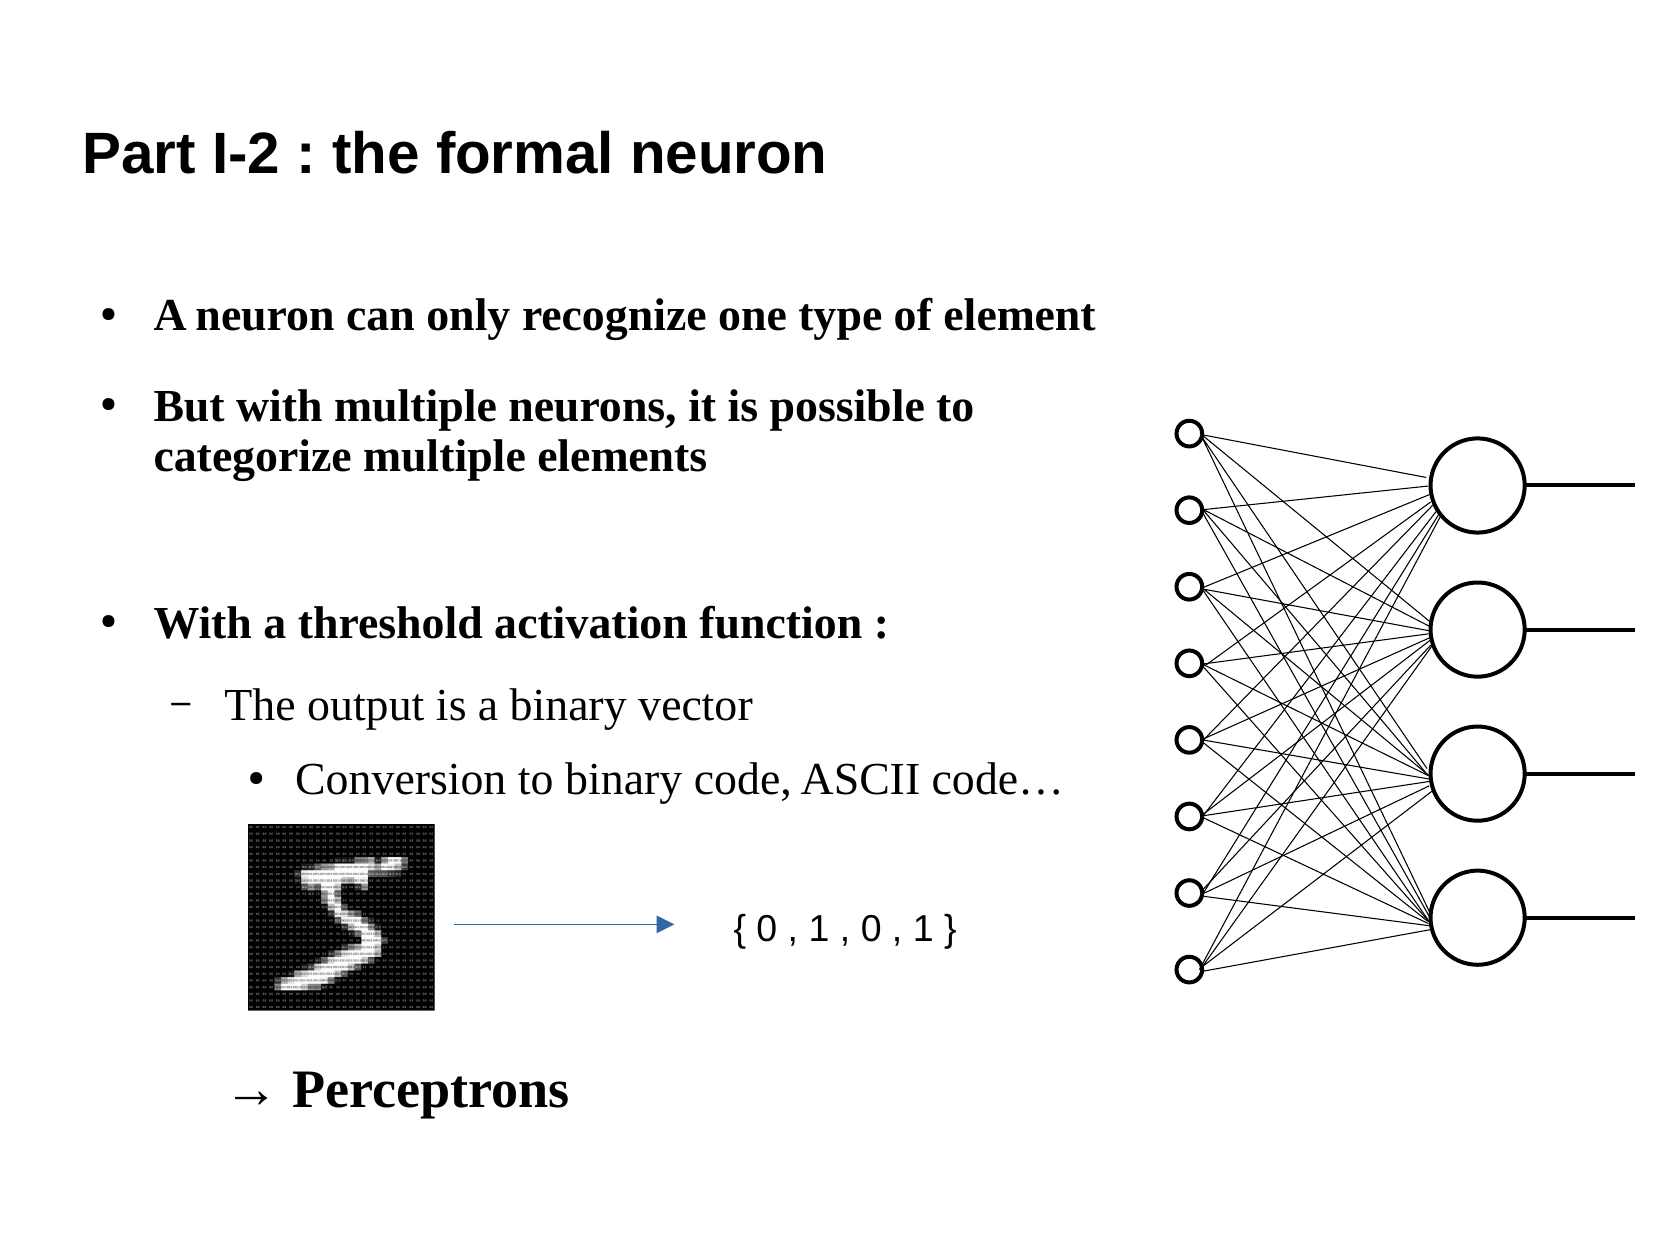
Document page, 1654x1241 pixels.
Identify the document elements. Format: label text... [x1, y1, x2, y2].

picture [1174, 418, 1636, 985]
picture [248, 824, 435, 1011]
title Part I-2 : the formal neuron [82, 49, 1571, 257]
text_box { 0 , 1 , 0 , 1 } [718, 899, 972, 957]
list A neuron can only recognize one type of element But with multiple neurons, it is possible to categorize multiple elements With a threshold activation function : The output is a binary vector Conversion to binary code, ASCII code… → Perceptrons [82, 290, 1138, 1182]
